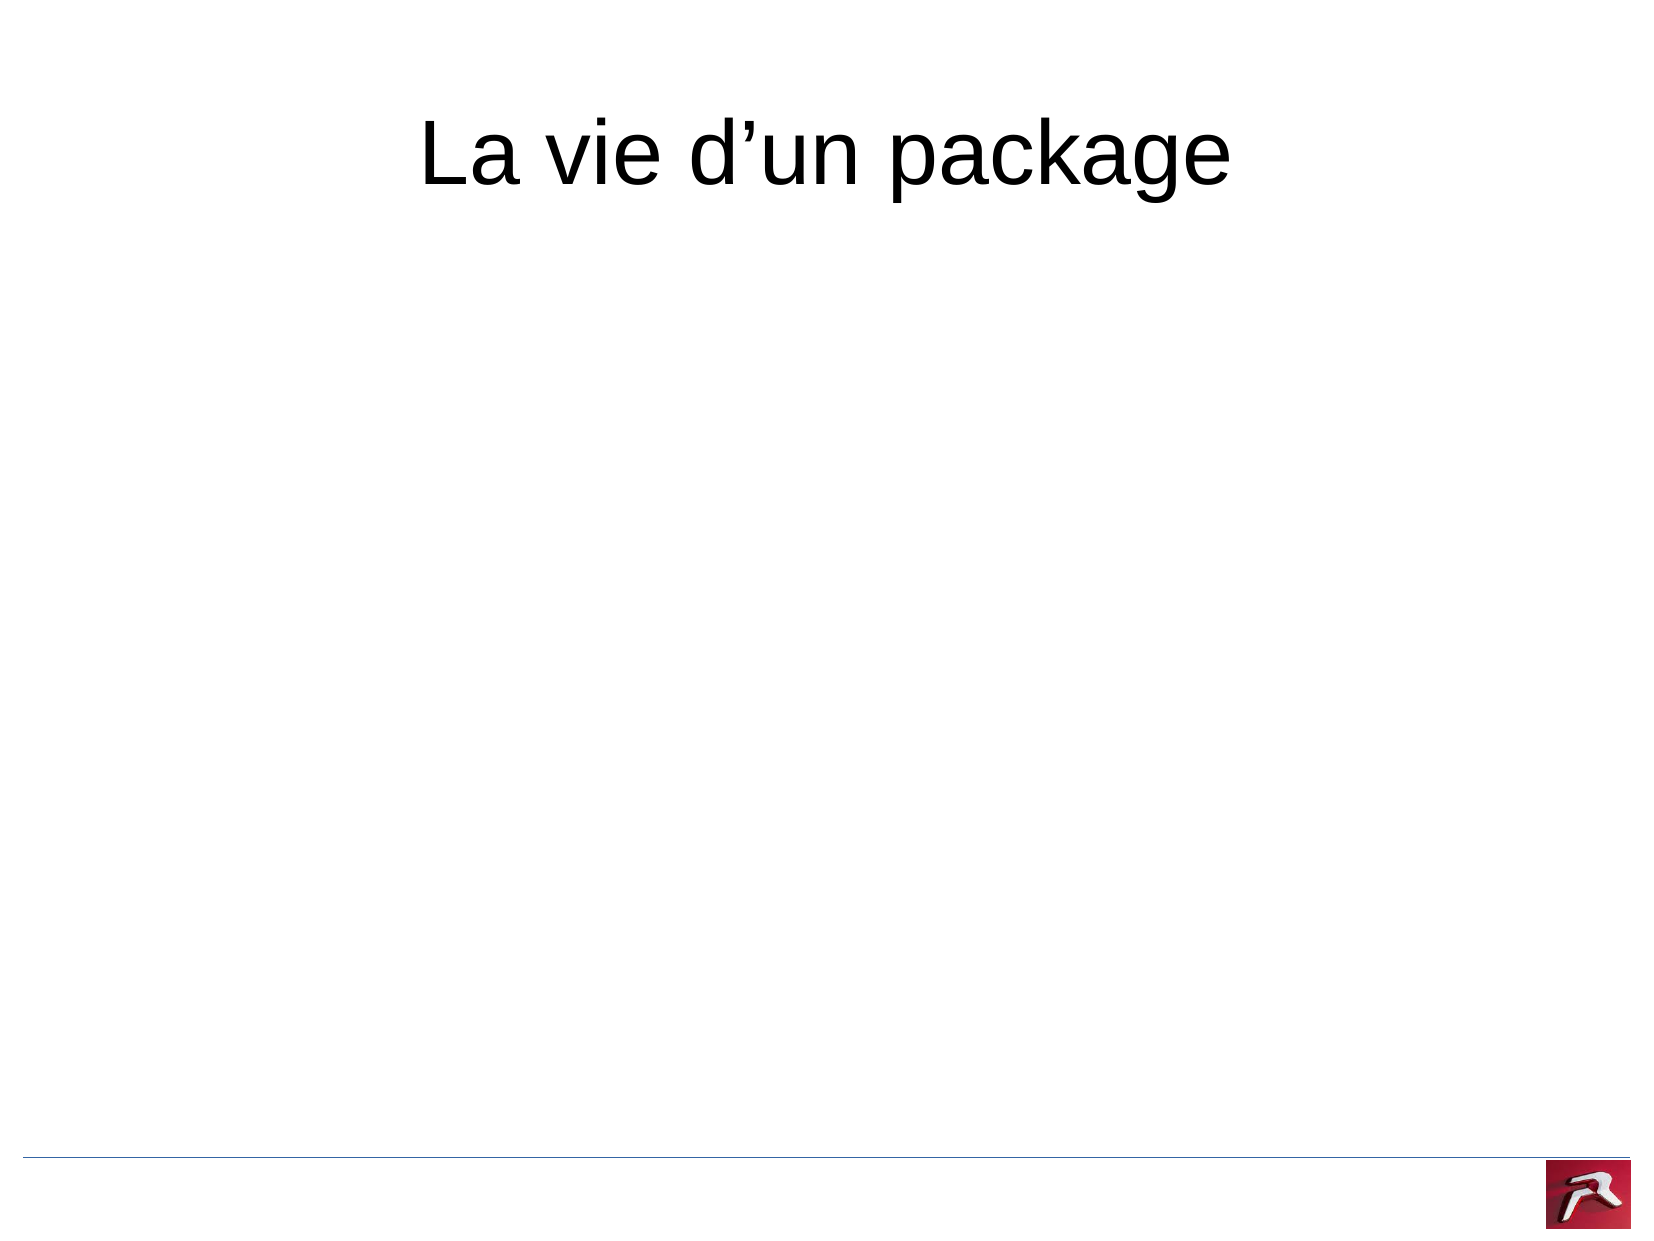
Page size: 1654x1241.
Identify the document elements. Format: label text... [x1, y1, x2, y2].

title La vie d’un package [82, 49, 1571, 257]
picture [1546, 1160, 1631, 1229]
